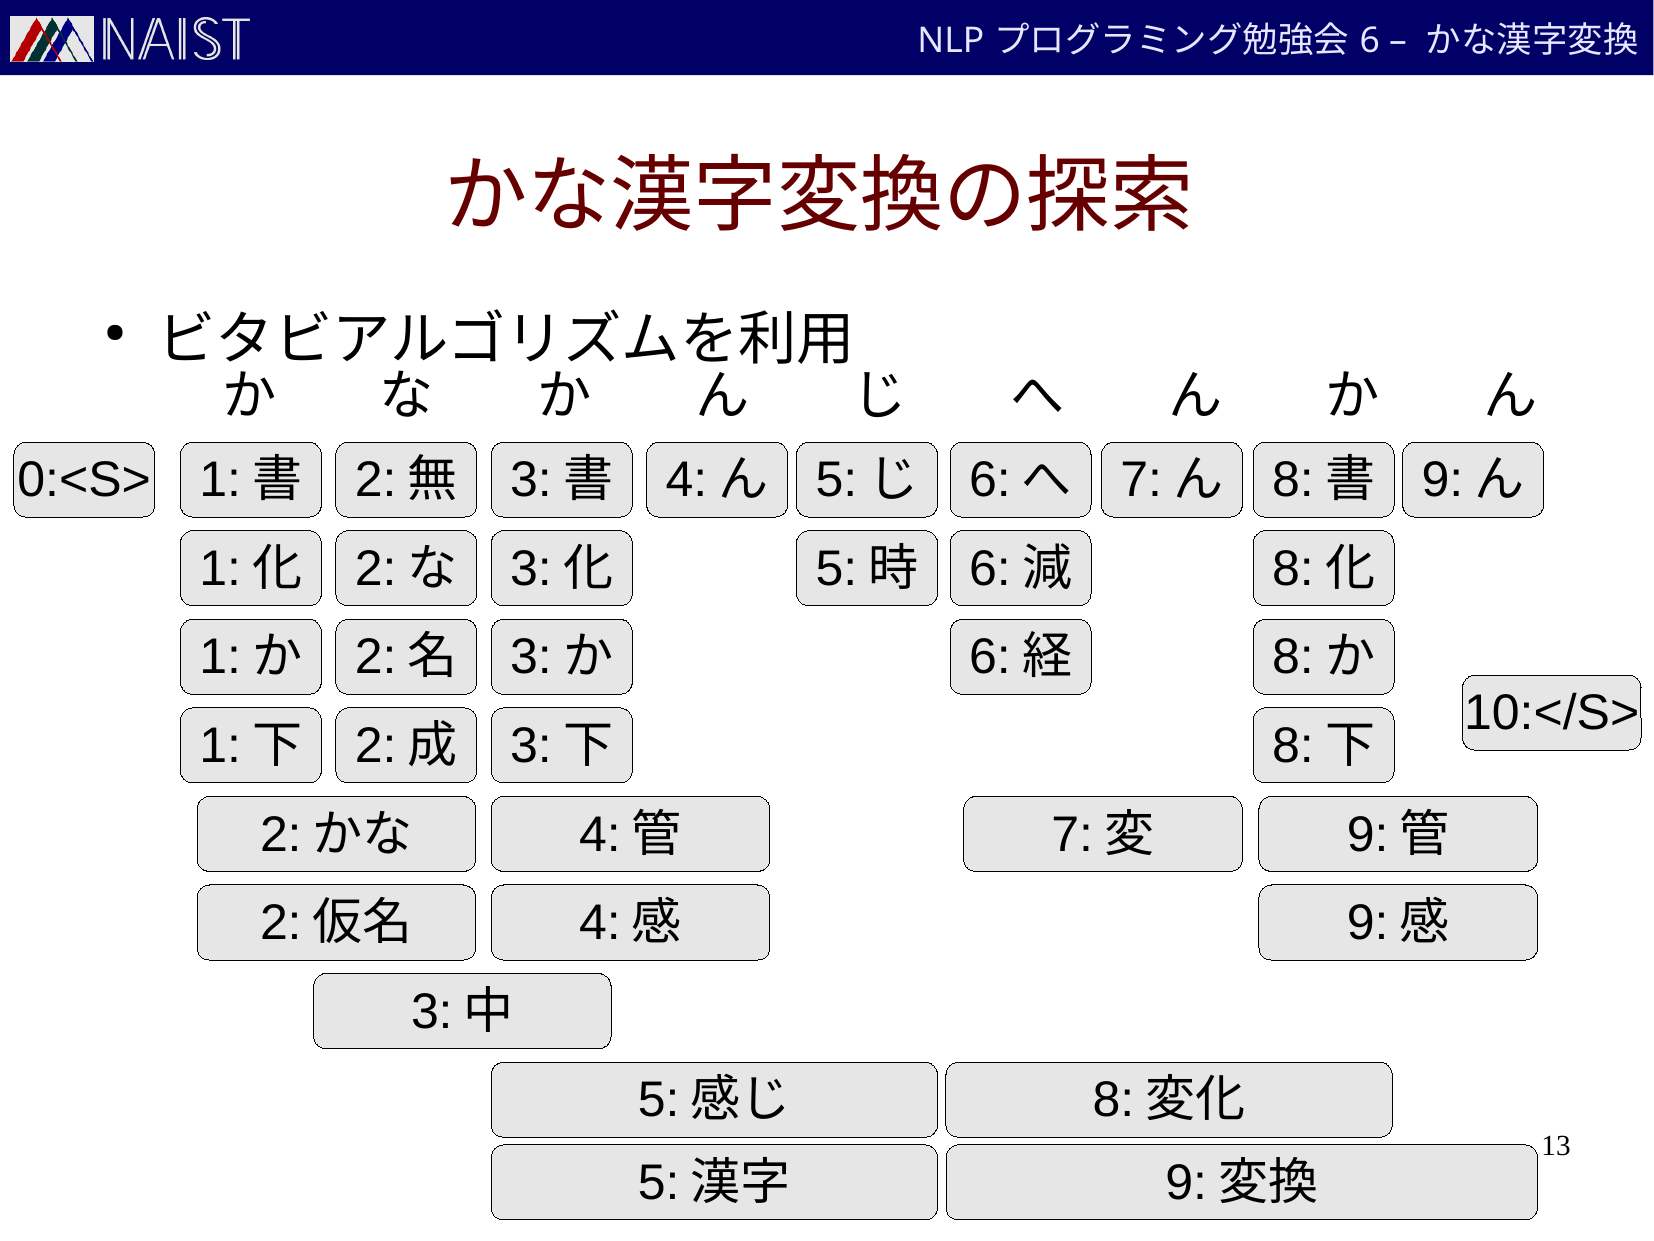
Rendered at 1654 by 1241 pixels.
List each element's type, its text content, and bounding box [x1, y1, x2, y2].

picture [102, 17, 251, 60]
text_box 5:じ [796, 442, 938, 518]
text_box 9:管 [1258, 796, 1538, 872]
text_box 1:か [180, 619, 322, 695]
text_box 2:成 [335, 707, 477, 783]
text_box 2:仮名 [197, 884, 476, 961]
text_box 7:変 [963, 796, 1243, 872]
text_box 7:ん [1101, 442, 1243, 518]
text_box 5:感じ [491, 1062, 938, 1138]
text_box 10:</S> [1462, 675, 1642, 751]
text_box 8:化 [1253, 530, 1395, 606]
text_box 1:下 [180, 707, 322, 783]
text_box か な か ん じ へ ん か ん [207, 357, 1554, 436]
text_box 8:変化 [945, 1062, 1393, 1138]
text_box 0:<S> [13, 442, 155, 518]
text_box 9:感 [1258, 884, 1538, 961]
picture [10, 16, 94, 62]
text_box 2:な [335, 530, 477, 606]
text_box 4:感 [491, 884, 770, 961]
text_box 1:書 [180, 442, 322, 518]
text_box 6:へ [950, 442, 1092, 518]
text_box 9:変換 [946, 1144, 1538, 1220]
text_box 9:ん [1402, 442, 1544, 518]
text_box 5:漢字 [491, 1144, 938, 1220]
text_box 2:無 [335, 442, 477, 518]
text_box 5:時 [796, 530, 938, 606]
text_box 3:下 [491, 707, 633, 783]
text_box 3:中 [313, 973, 612, 1049]
text_box 6:経 [950, 619, 1092, 695]
title かな漢字変換の探索 [75, 92, 1564, 285]
text_box 4:ん [646, 442, 788, 518]
text_box 3:化 [491, 530, 633, 606]
text_box 4:管 [491, 796, 770, 872]
text_box 3:書 [491, 442, 633, 518]
text_box 1:化 [180, 530, 322, 606]
text_box 6:減 [950, 530, 1092, 606]
text_box 8:書 [1253, 442, 1395, 518]
text_box 8:下 [1253, 707, 1395, 783]
text_box 2:名 [335, 619, 477, 695]
text_box 8:か [1253, 619, 1395, 695]
list ビタビアルゴリズムを利用 [86, 292, 1576, 355]
text_box 2:かな [197, 796, 476, 872]
text_box 3:か [491, 619, 633, 695]
